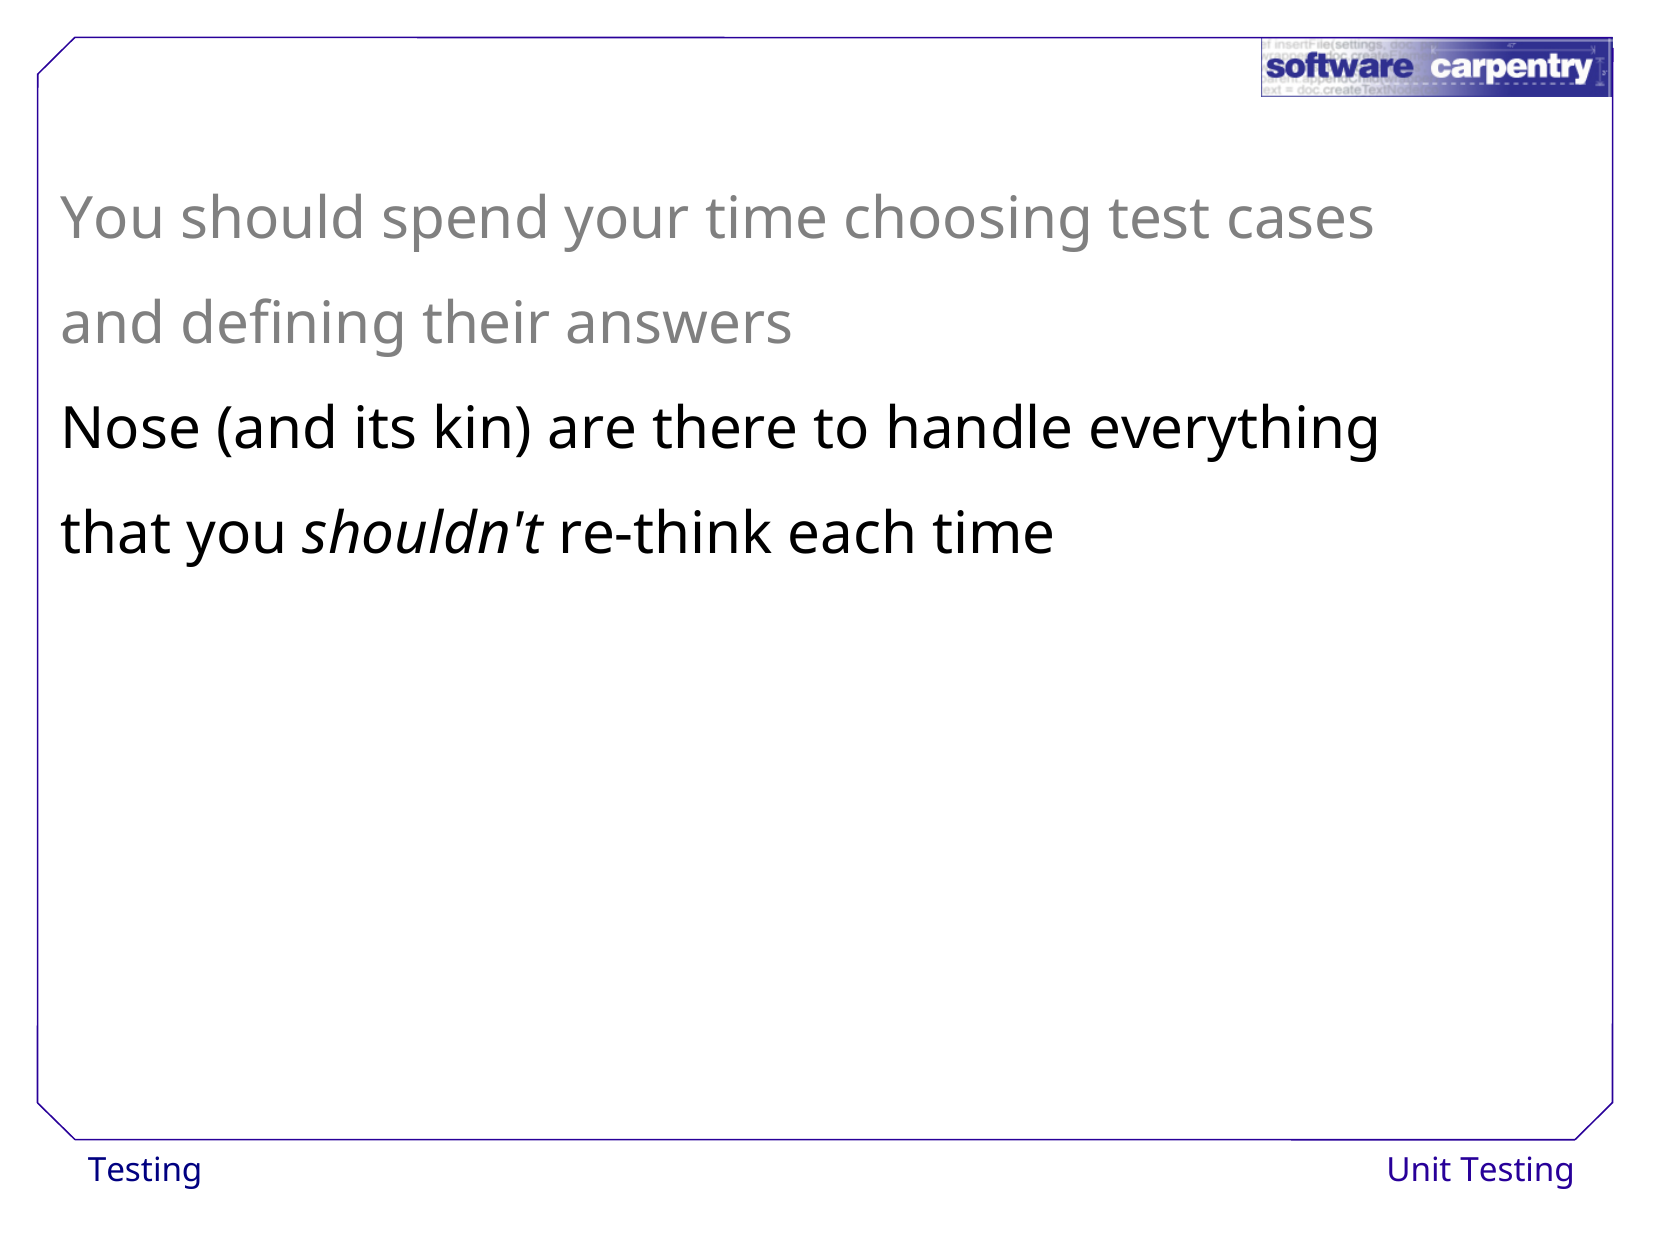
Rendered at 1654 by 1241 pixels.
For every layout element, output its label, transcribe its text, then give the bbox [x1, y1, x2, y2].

text_box You should spend your time choosing test cases and defining their answers Nose (and its kin) are there to handle everything that you shouldn't re-think each time [46, 137, 1547, 574]
picture [1261, 39, 1613, 97]
